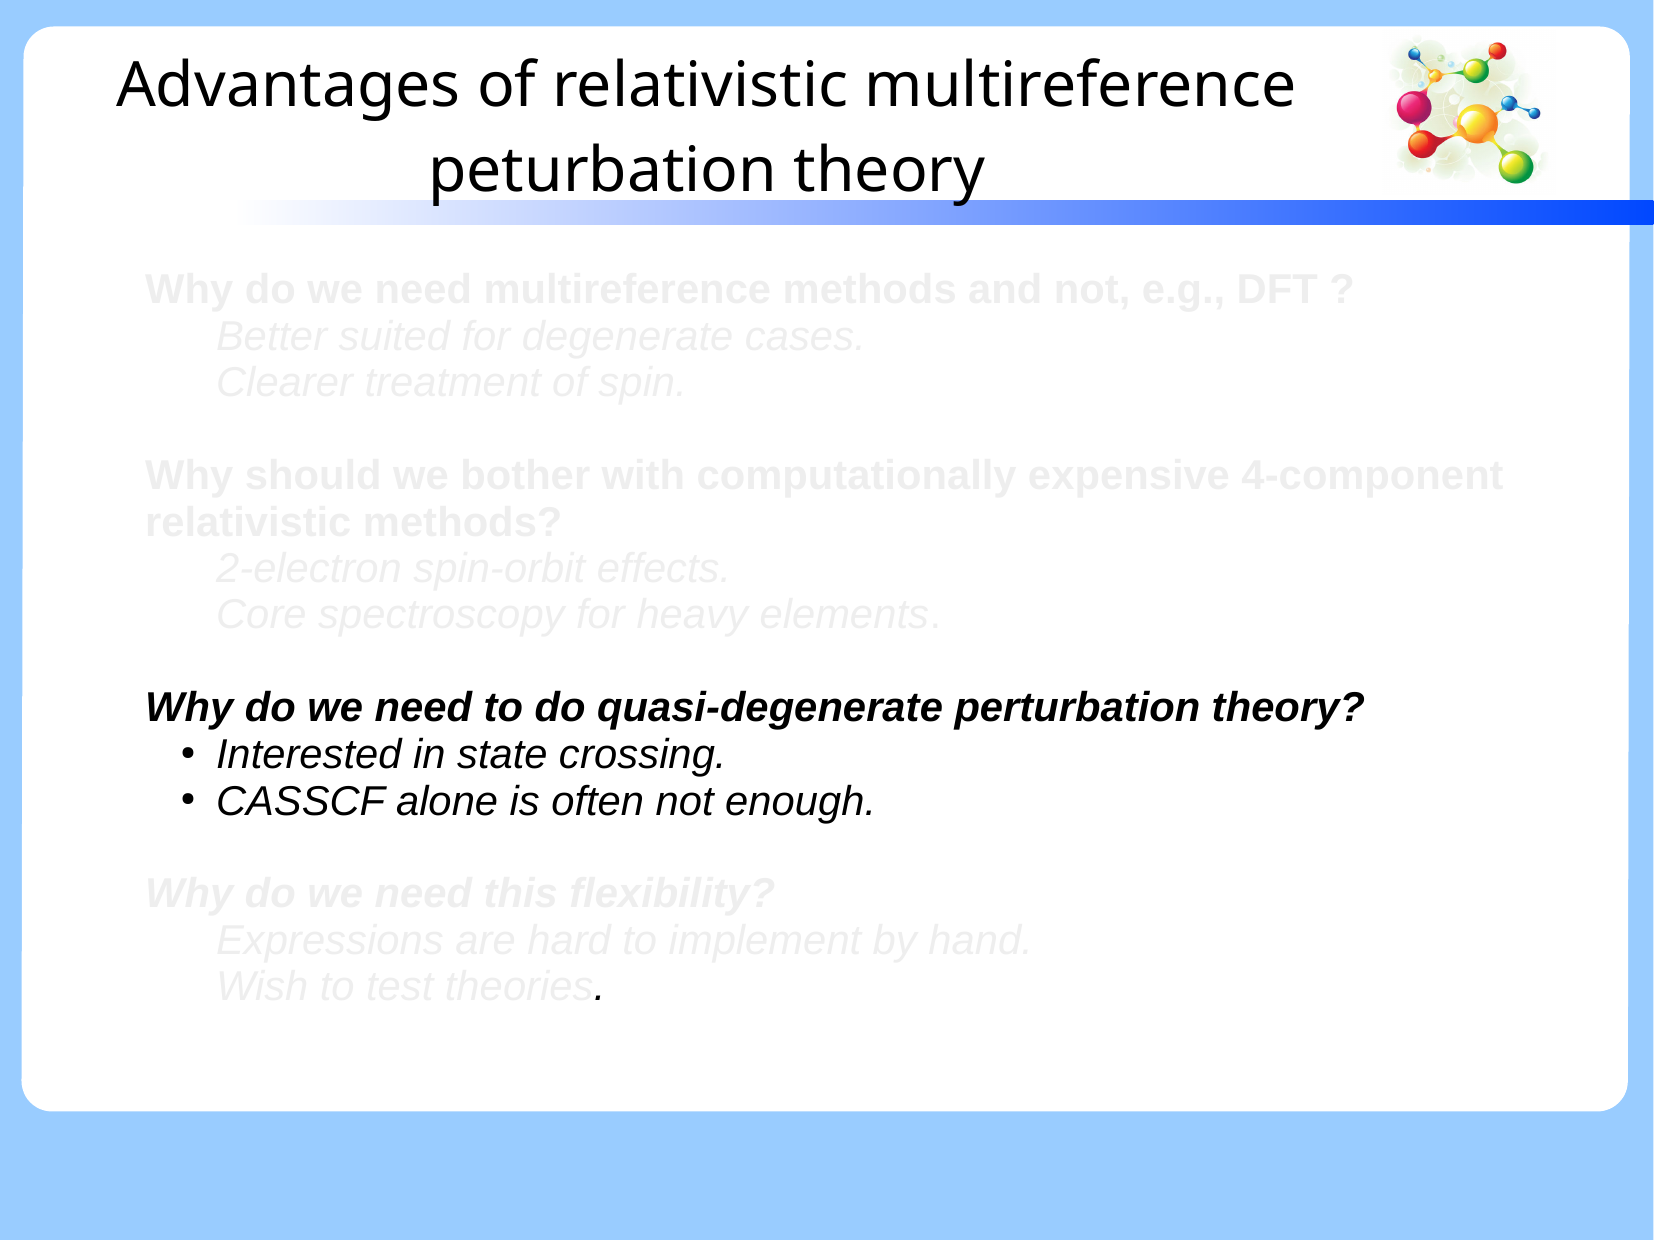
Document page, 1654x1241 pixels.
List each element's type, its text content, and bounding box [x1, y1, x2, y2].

text_box Why do we need multireference methods and not, e.g., DFT ? Better suited for degenerate cases. Clearer treatment of spin. Why should we bother with computationally expensive 4-component relativistic methods? 2-electron spin-orbit effects. Core spectroscopy for heavy elements. Why do we need to do quasi-degenerate perturbation theory? Interested in state crossing. CASSCF alone is often not enough. Why do we need this flexibility? Expressions are hard to implement by hand. Wish to test theories. [95, 258, 1568, 1064]
title Advantages of relativistic multireference peturbation theory [82, 49, 1332, 201]
picture [1382, 29, 1556, 195]
